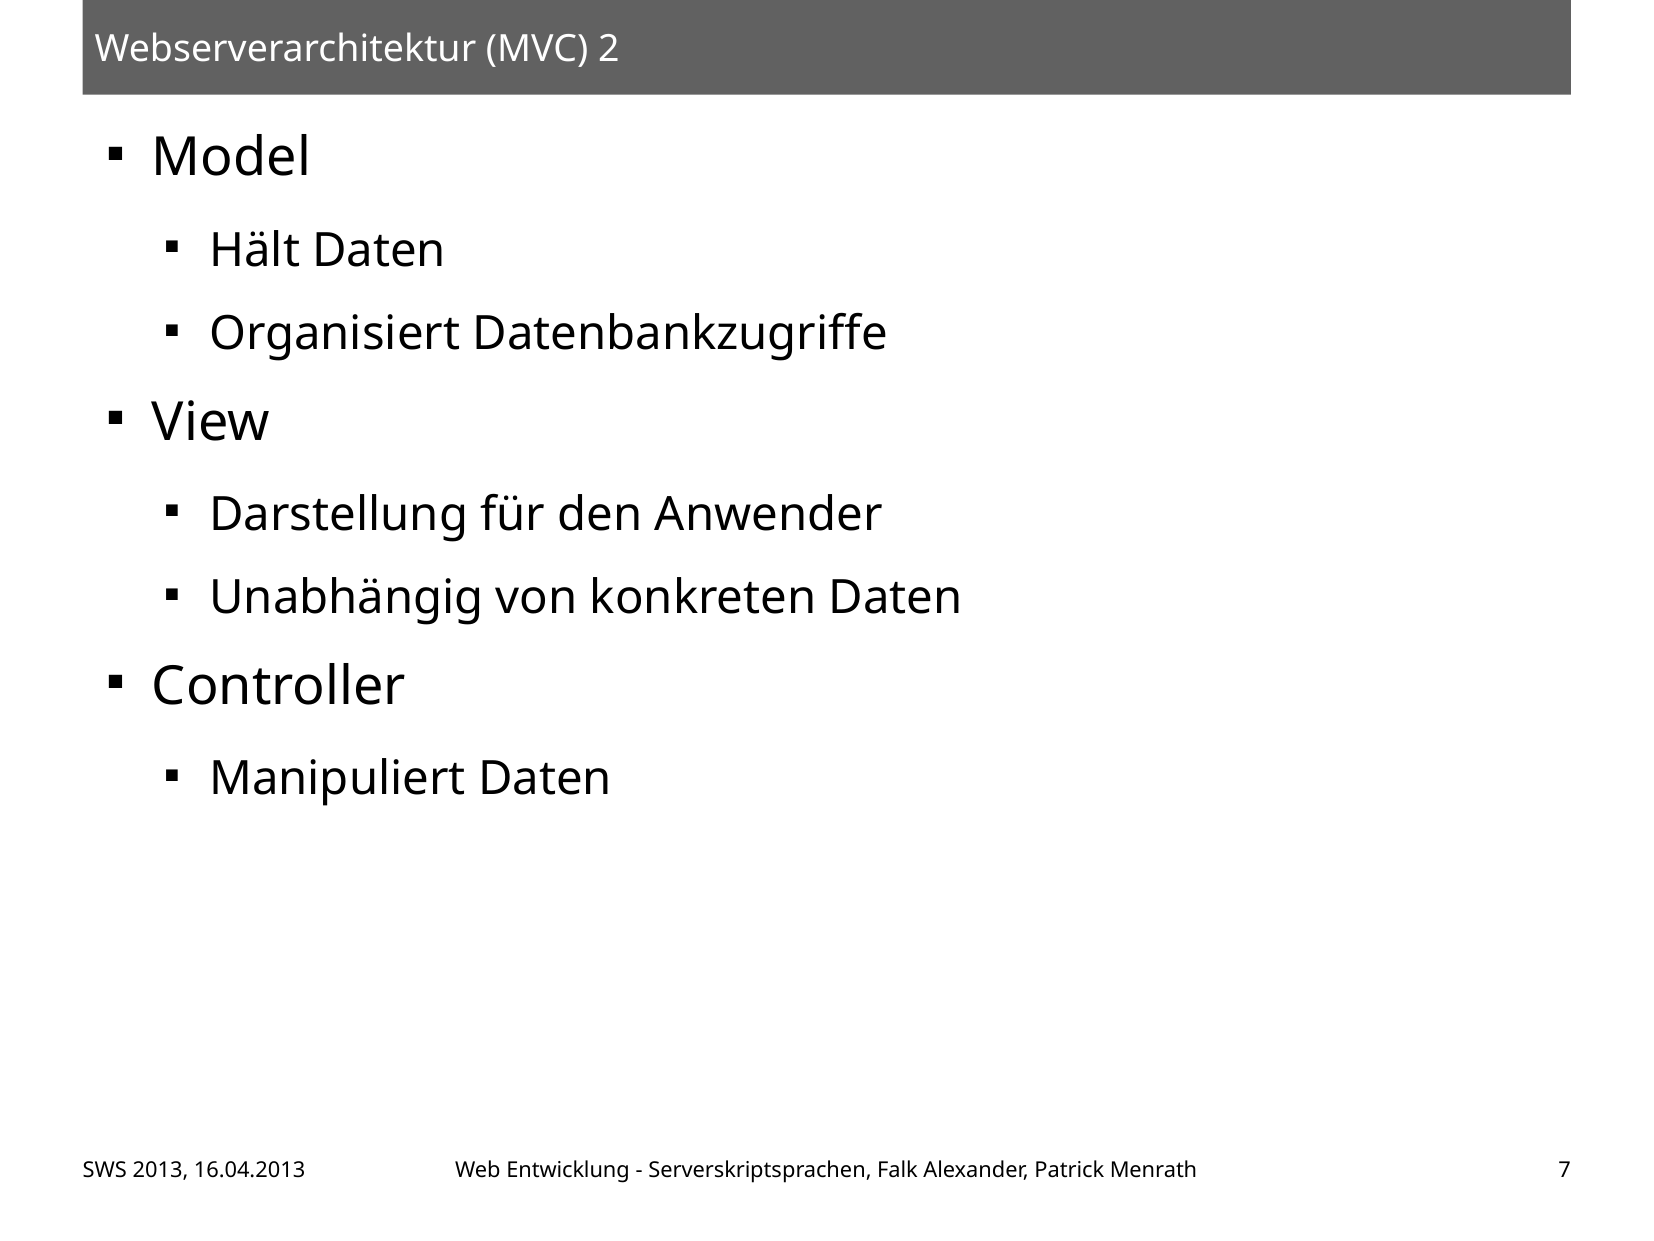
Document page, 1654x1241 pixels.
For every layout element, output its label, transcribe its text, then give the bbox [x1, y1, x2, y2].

list Model Hält Daten Organisiert Datenbankzugriffe View Darstellung für den Anwender Unabhängig von konkreten Daten Controller Manipuliert Daten [82, 106, 1571, 827]
title Webserverarchitektur (MVC) 2 [82, 0, 1571, 95]
